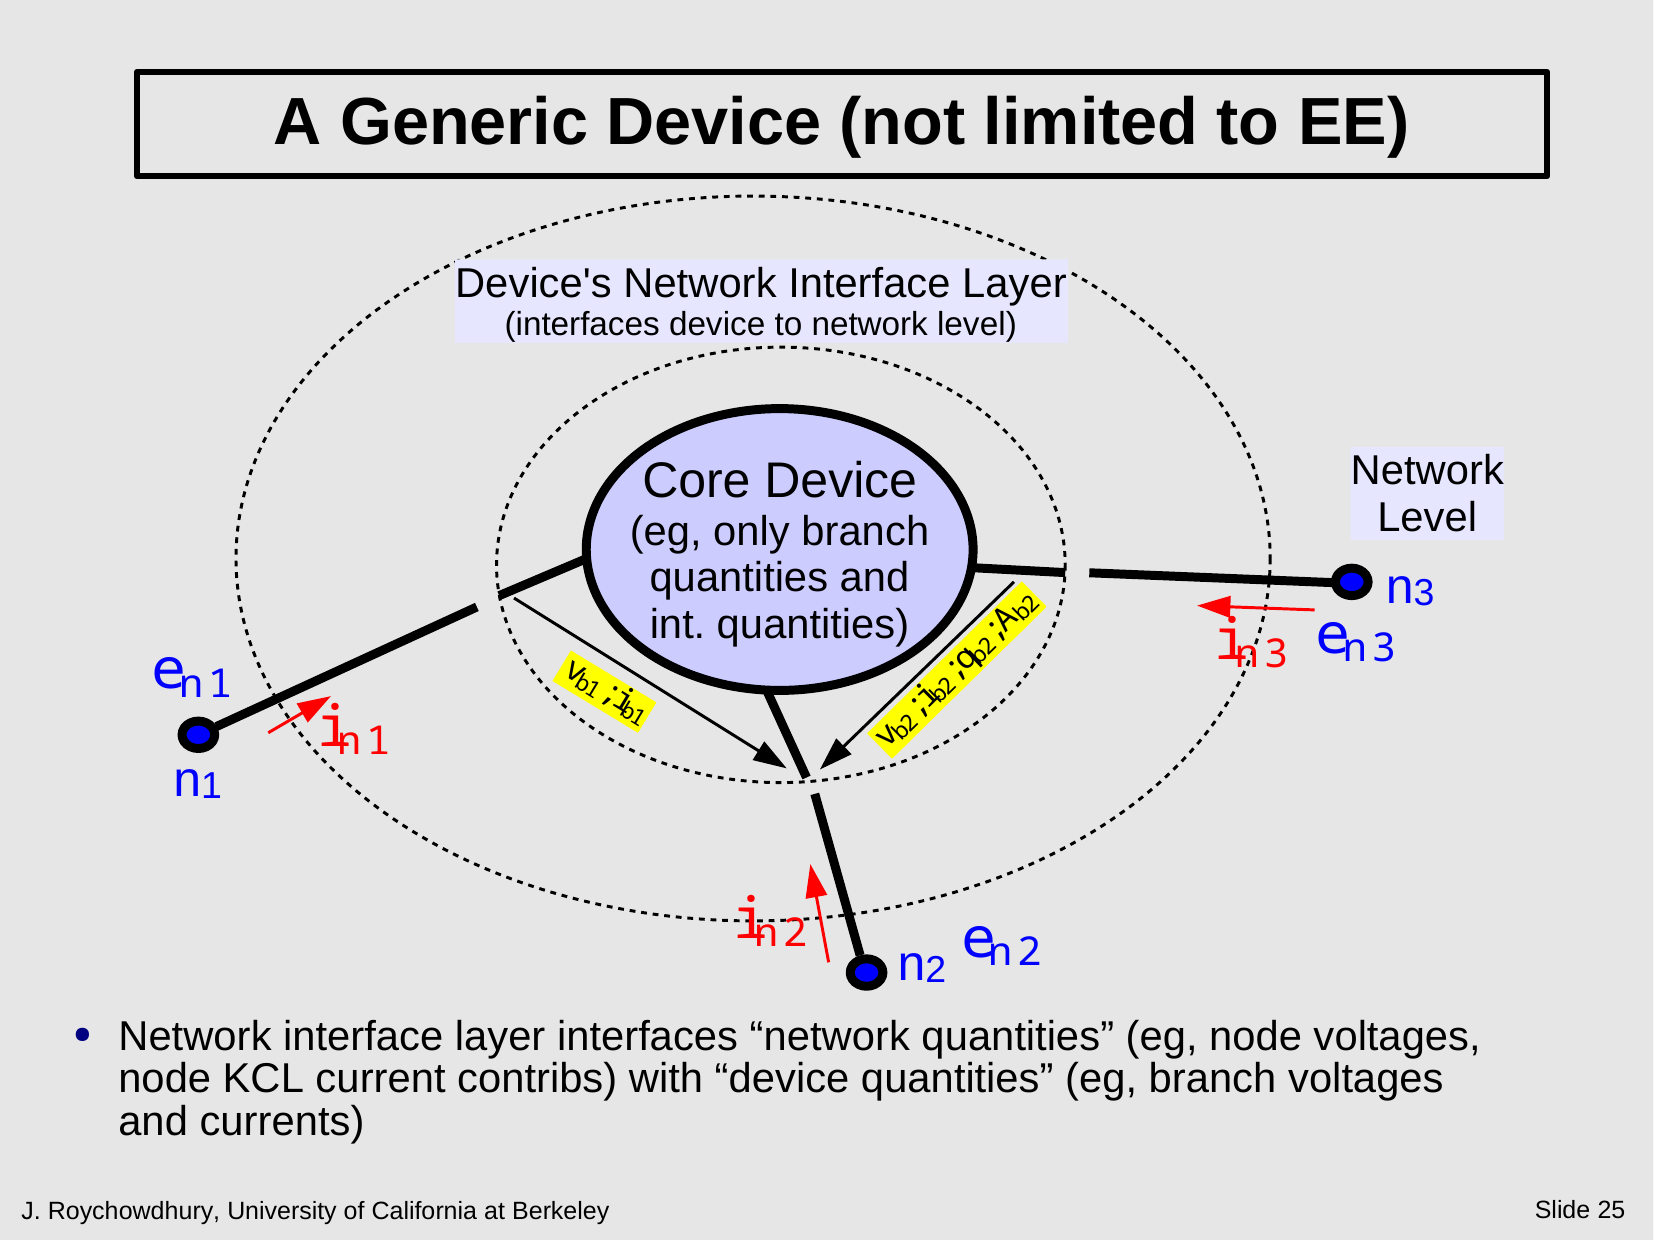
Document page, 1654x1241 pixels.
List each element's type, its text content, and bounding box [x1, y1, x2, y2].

picture [148, 656, 236, 702]
picture [552, 650, 657, 733]
picture [957, 924, 1045, 970]
text_box [850, 958, 883, 987]
text_box n2 [897, 935, 947, 1002]
text_box Core Device (eg, only branch quantities and int. quantities) [586, 408, 974, 691]
text_box Network Level [1350, 446, 1505, 541]
picture [1207, 615, 1296, 672]
picture [1312, 620, 1400, 667]
picture [726, 894, 815, 951]
text_box Device's Network Interface Layer (interfaces device to network level) [455, 259, 1068, 343]
title A Generic Device (not limited to EE) [136, 71, 1548, 177]
text_box [1335, 568, 1369, 596]
text_box n3 [1385, 558, 1435, 625]
text_box n1 [173, 751, 222, 819]
picture [867, 581, 1047, 759]
text_box [182, 721, 215, 749]
list Network interface layer interfaces “network quantities” (eg, node voltages, node KCL current contribs) with “device quantities” (eg, branch voltages and currents) [43, 1016, 1527, 1148]
picture [309, 702, 398, 760]
